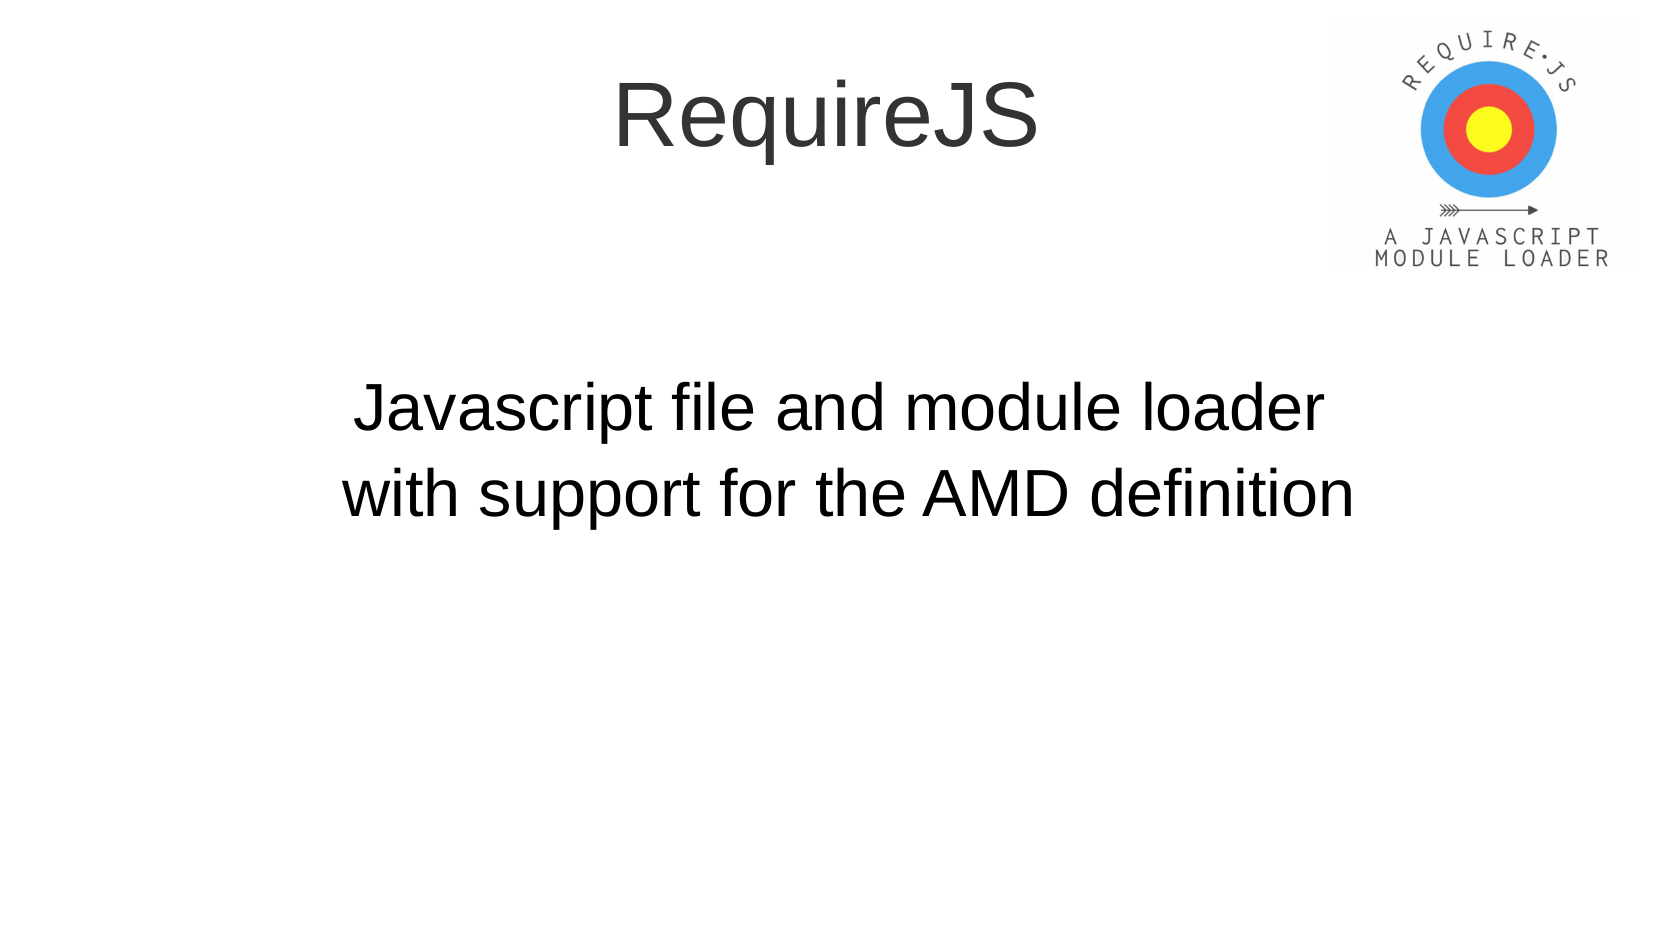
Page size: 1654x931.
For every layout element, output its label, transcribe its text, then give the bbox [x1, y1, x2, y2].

title RequireJS [82, 37, 1571, 193]
picture [1335, 18, 1635, 270]
list Javascript file and module loader with support for the AMD definition [82, 255, 1546, 811]
